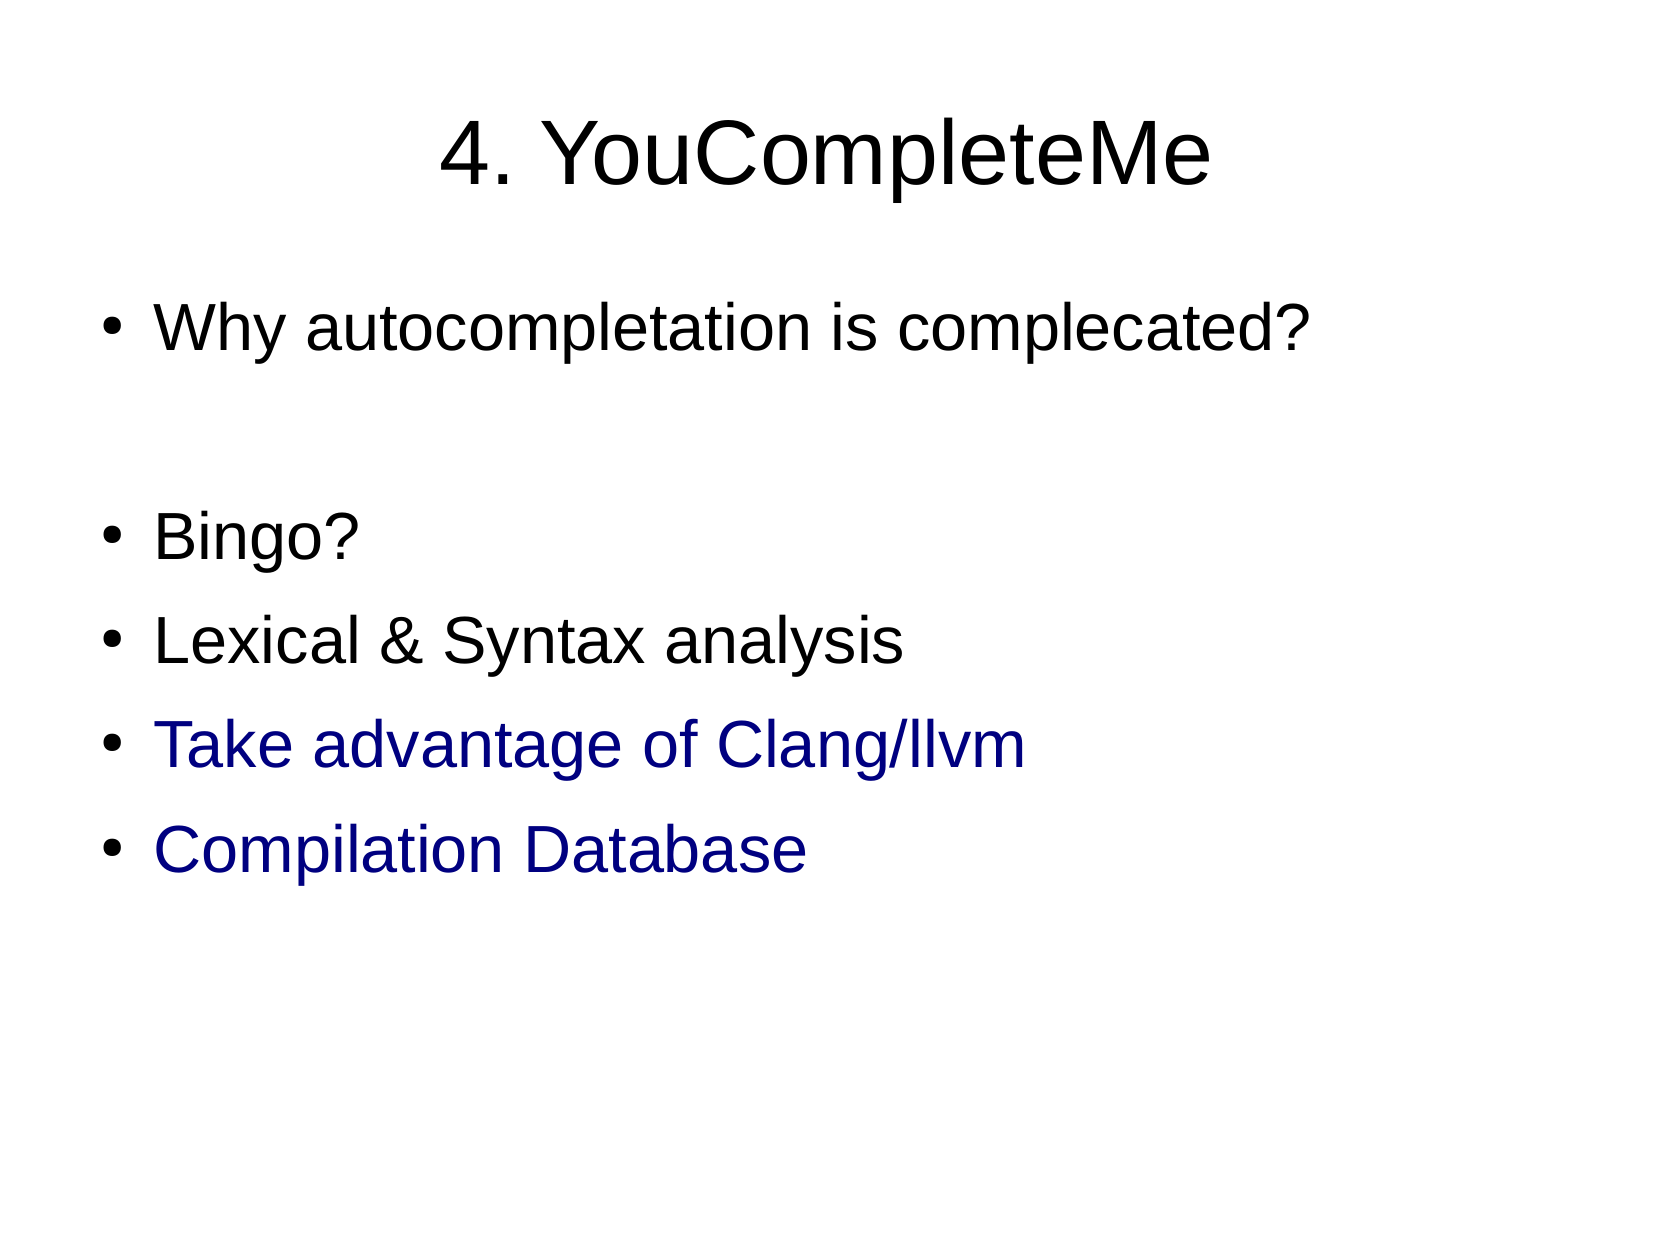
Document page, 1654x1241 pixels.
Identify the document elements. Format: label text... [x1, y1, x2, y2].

title 4. YouCompleteMe [82, 49, 1571, 257]
list Why autocompletation is complecated? Bingo? Lexical & Syntax analysis Take advantage of Clang/llvm Compilation Database [82, 290, 1571, 1010]
